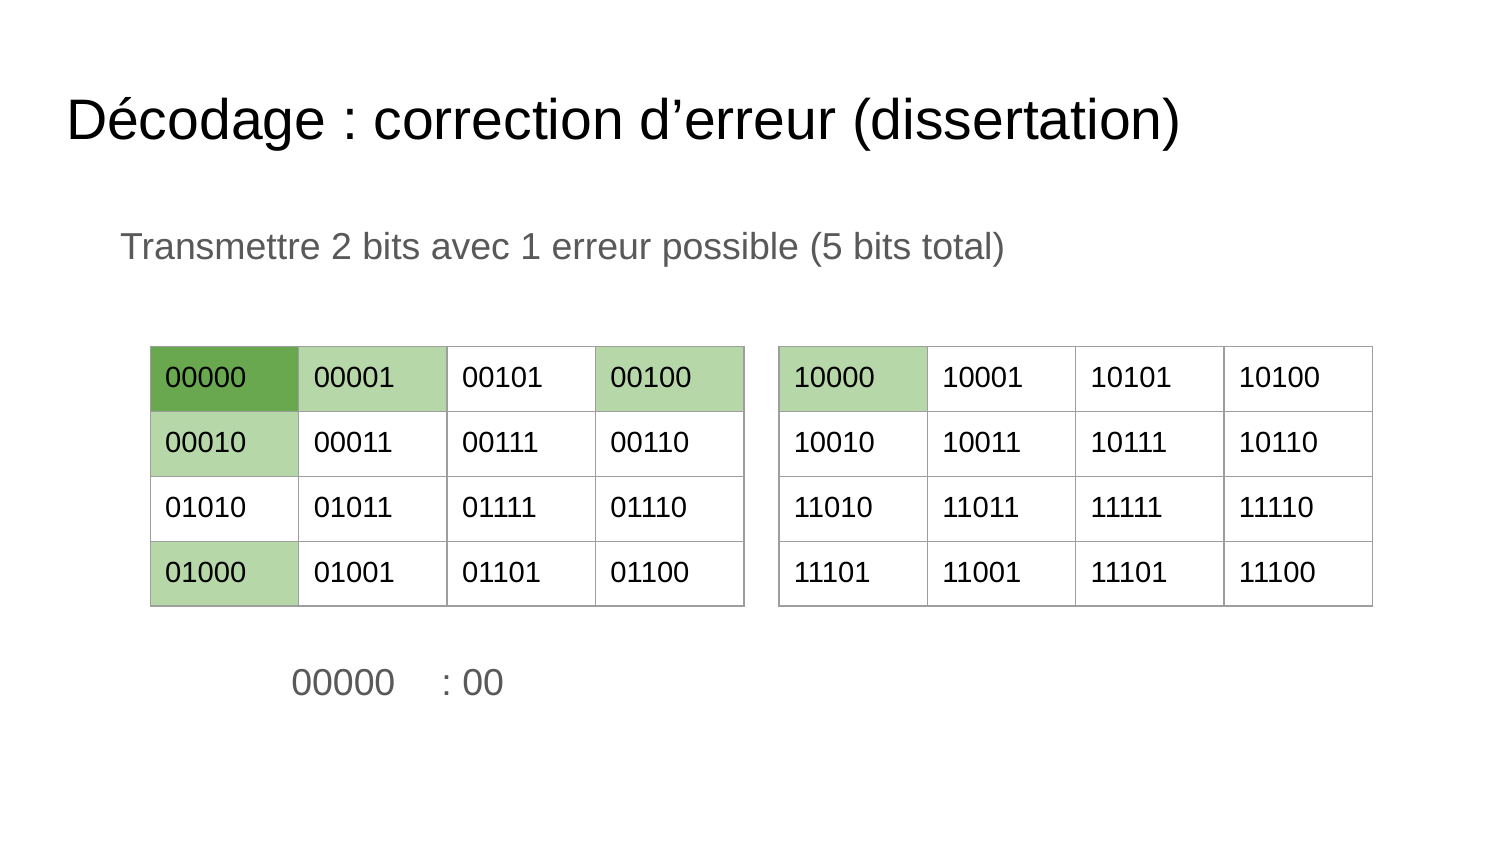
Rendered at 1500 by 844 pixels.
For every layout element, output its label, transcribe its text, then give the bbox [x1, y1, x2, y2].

table_cell 01011 [299, 477, 446, 541]
table_header 10101 [1076, 347, 1223, 411]
table_header 00000 [151, 347, 298, 411]
table_cell 10011 [928, 412, 1075, 476]
table_cell 10111 [1076, 412, 1223, 476]
text_box 00000 : 00 [276, 642, 1241, 785]
table_cell 01101 [448, 542, 595, 605]
table_cell 01111 [448, 477, 595, 541]
table_header 10000 [780, 347, 927, 411]
table_cell 00011 [299, 412, 446, 476]
table_cell 11100 [1225, 542, 1372, 605]
table_cell 00010 [151, 412, 298, 476]
table_cell 10110 [1225, 412, 1372, 476]
table_header 00100 [596, 347, 743, 411]
table_cell 11111 [1076, 477, 1223, 541]
table_header 10001 [928, 347, 1075, 411]
text_box Transmettre 2 bits avec 1 erreur possible (5 bits total) [105, 206, 1429, 282]
table_cell 00111 [448, 412, 595, 476]
title Décodage : correction d’erreur (dissertation) [51, 72, 1449, 167]
table_cell 11110 [1225, 477, 1372, 541]
table_header 00001 [299, 347, 446, 411]
table_header 00101 [448, 347, 595, 411]
table_cell 11011 [928, 477, 1075, 541]
table_cell 11101 [780, 542, 927, 605]
table_cell 00110 [596, 412, 743, 476]
table_cell 01100 [596, 542, 743, 605]
table_header 10100 [1225, 347, 1372, 411]
table_cell 11101 [1076, 542, 1223, 605]
table_cell 01110 [596, 477, 743, 541]
table_cell 01000 [151, 542, 298, 605]
table_cell 01010 [151, 477, 298, 541]
table_cell 10010 [780, 412, 927, 476]
table_cell 11001 [928, 542, 1075, 605]
table_cell 11010 [780, 477, 927, 541]
table_cell 01001 [299, 542, 446, 605]
